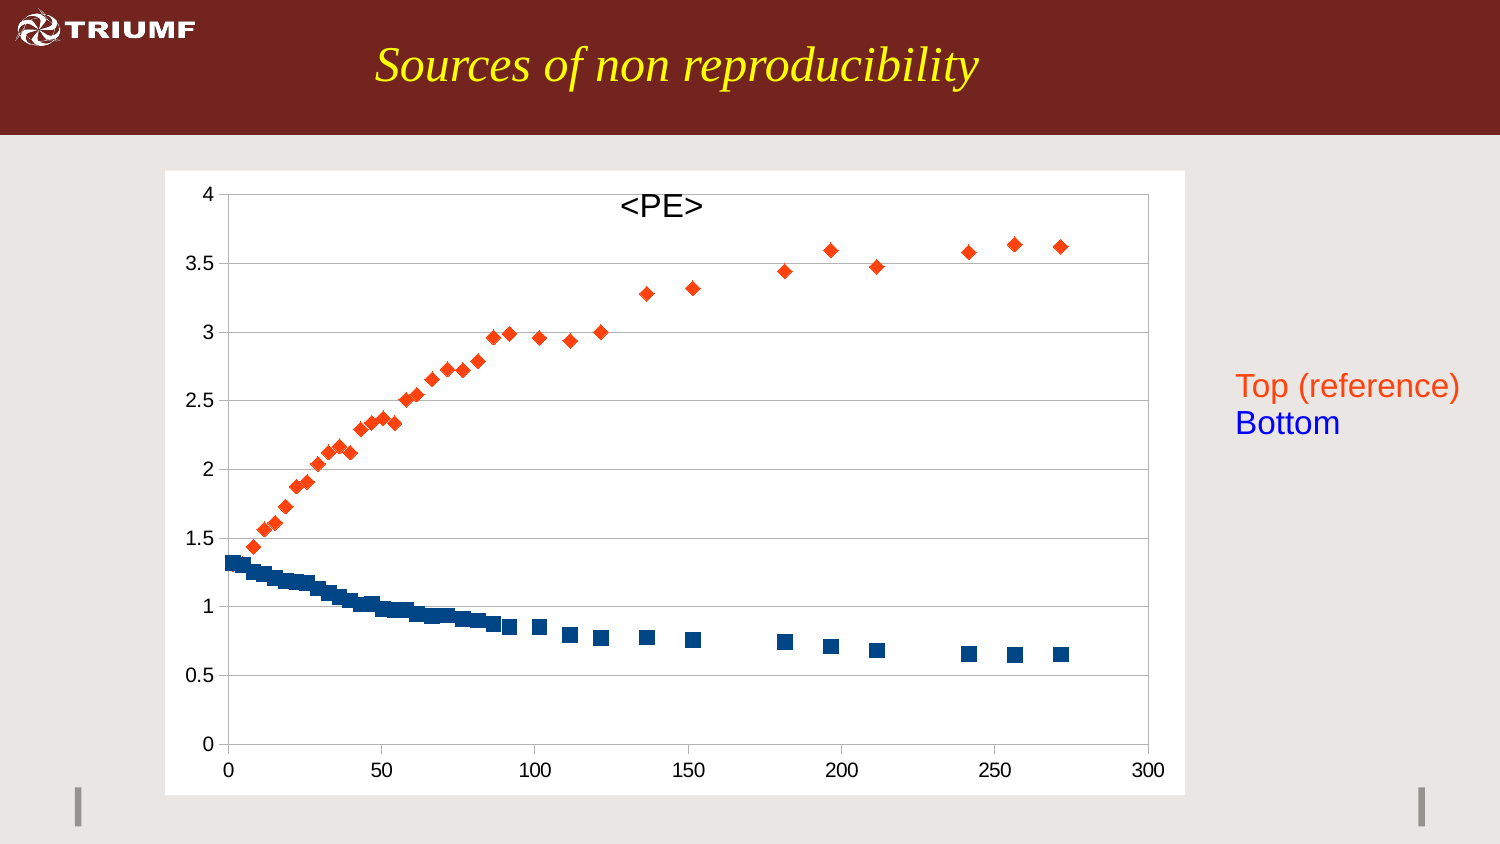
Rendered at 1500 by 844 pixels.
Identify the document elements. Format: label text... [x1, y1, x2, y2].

text_box Sources of non reproducibility [360, 30, 1141, 101]
text_box Top (reference) Bottom [1185, 360, 1500, 654]
chart [165, 170, 1186, 796]
picture [15, 8, 195, 46]
text_box <PE> [570, 180, 871, 301]
